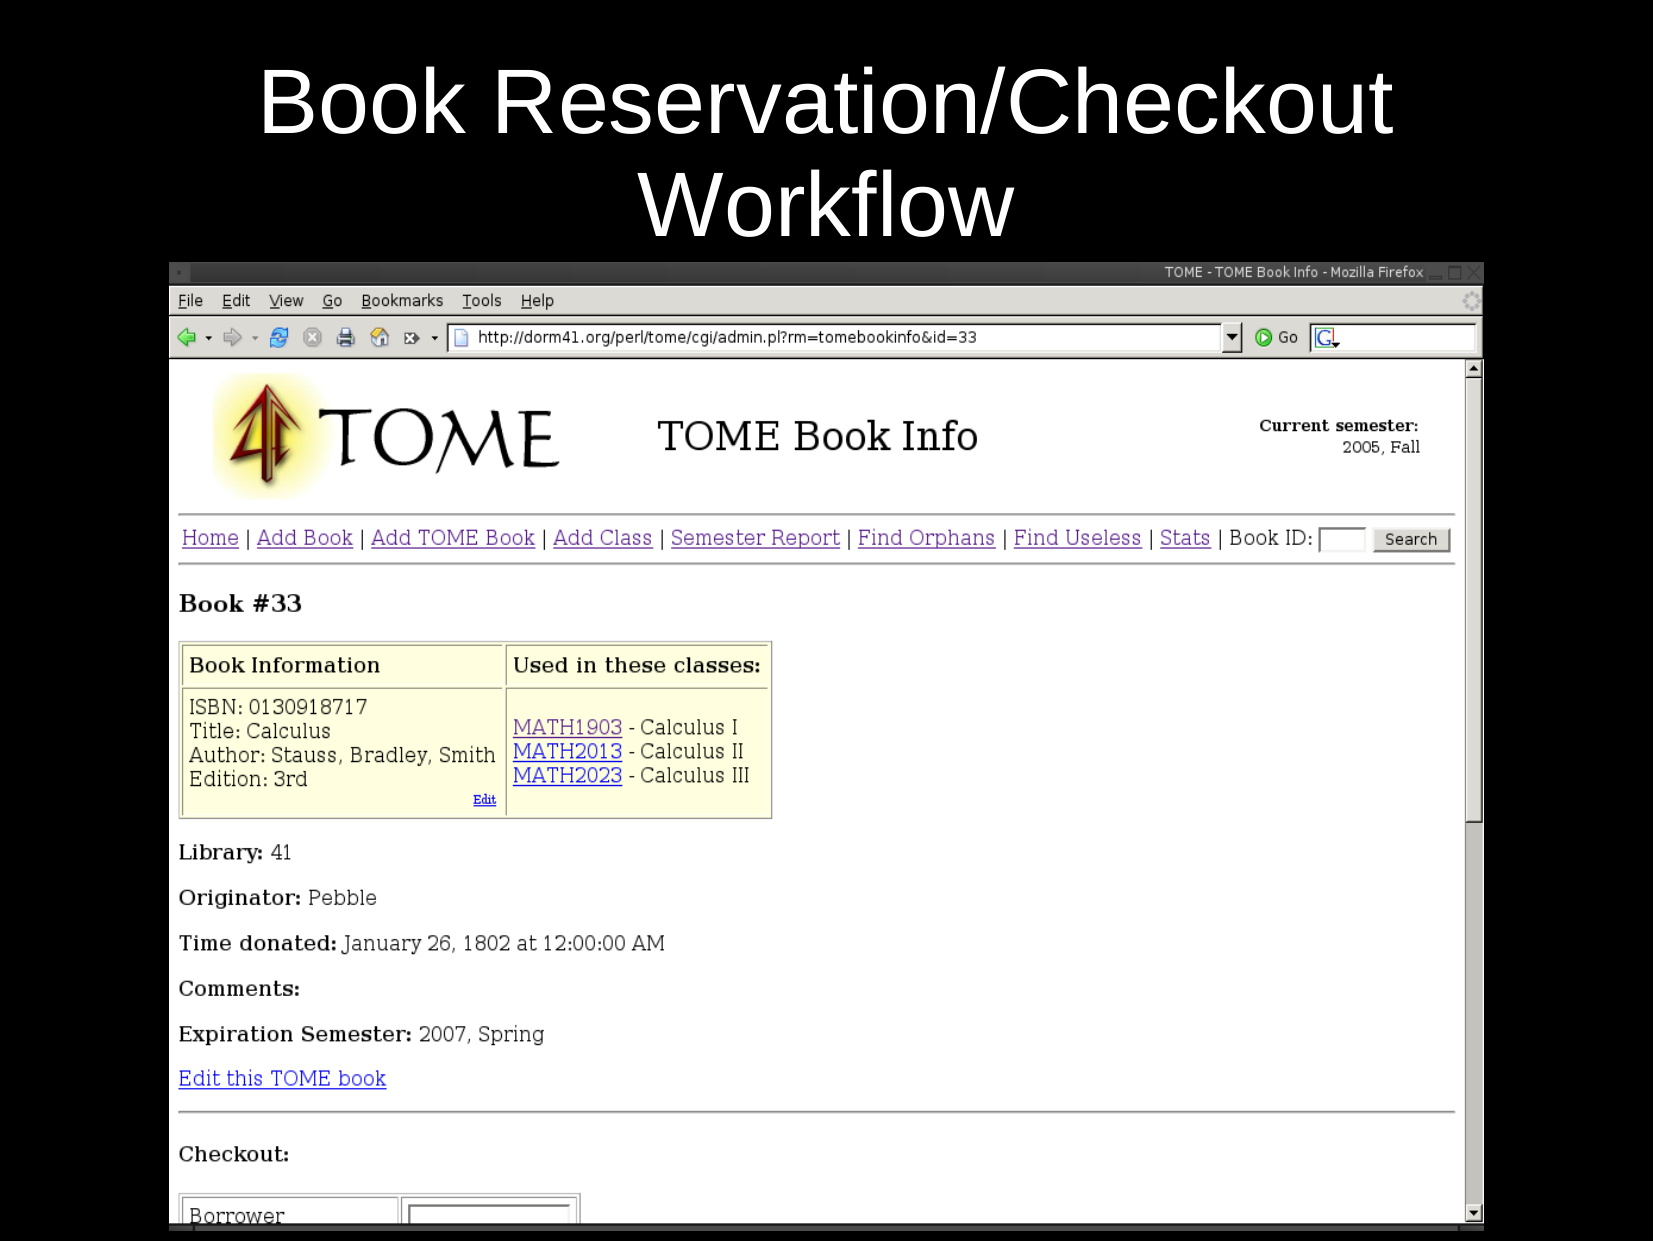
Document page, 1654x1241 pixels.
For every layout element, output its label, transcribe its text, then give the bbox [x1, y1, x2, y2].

title Book Reservation/Checkout Workflow [82, 50, 1571, 256]
picture [169, 262, 1484, 1231]
